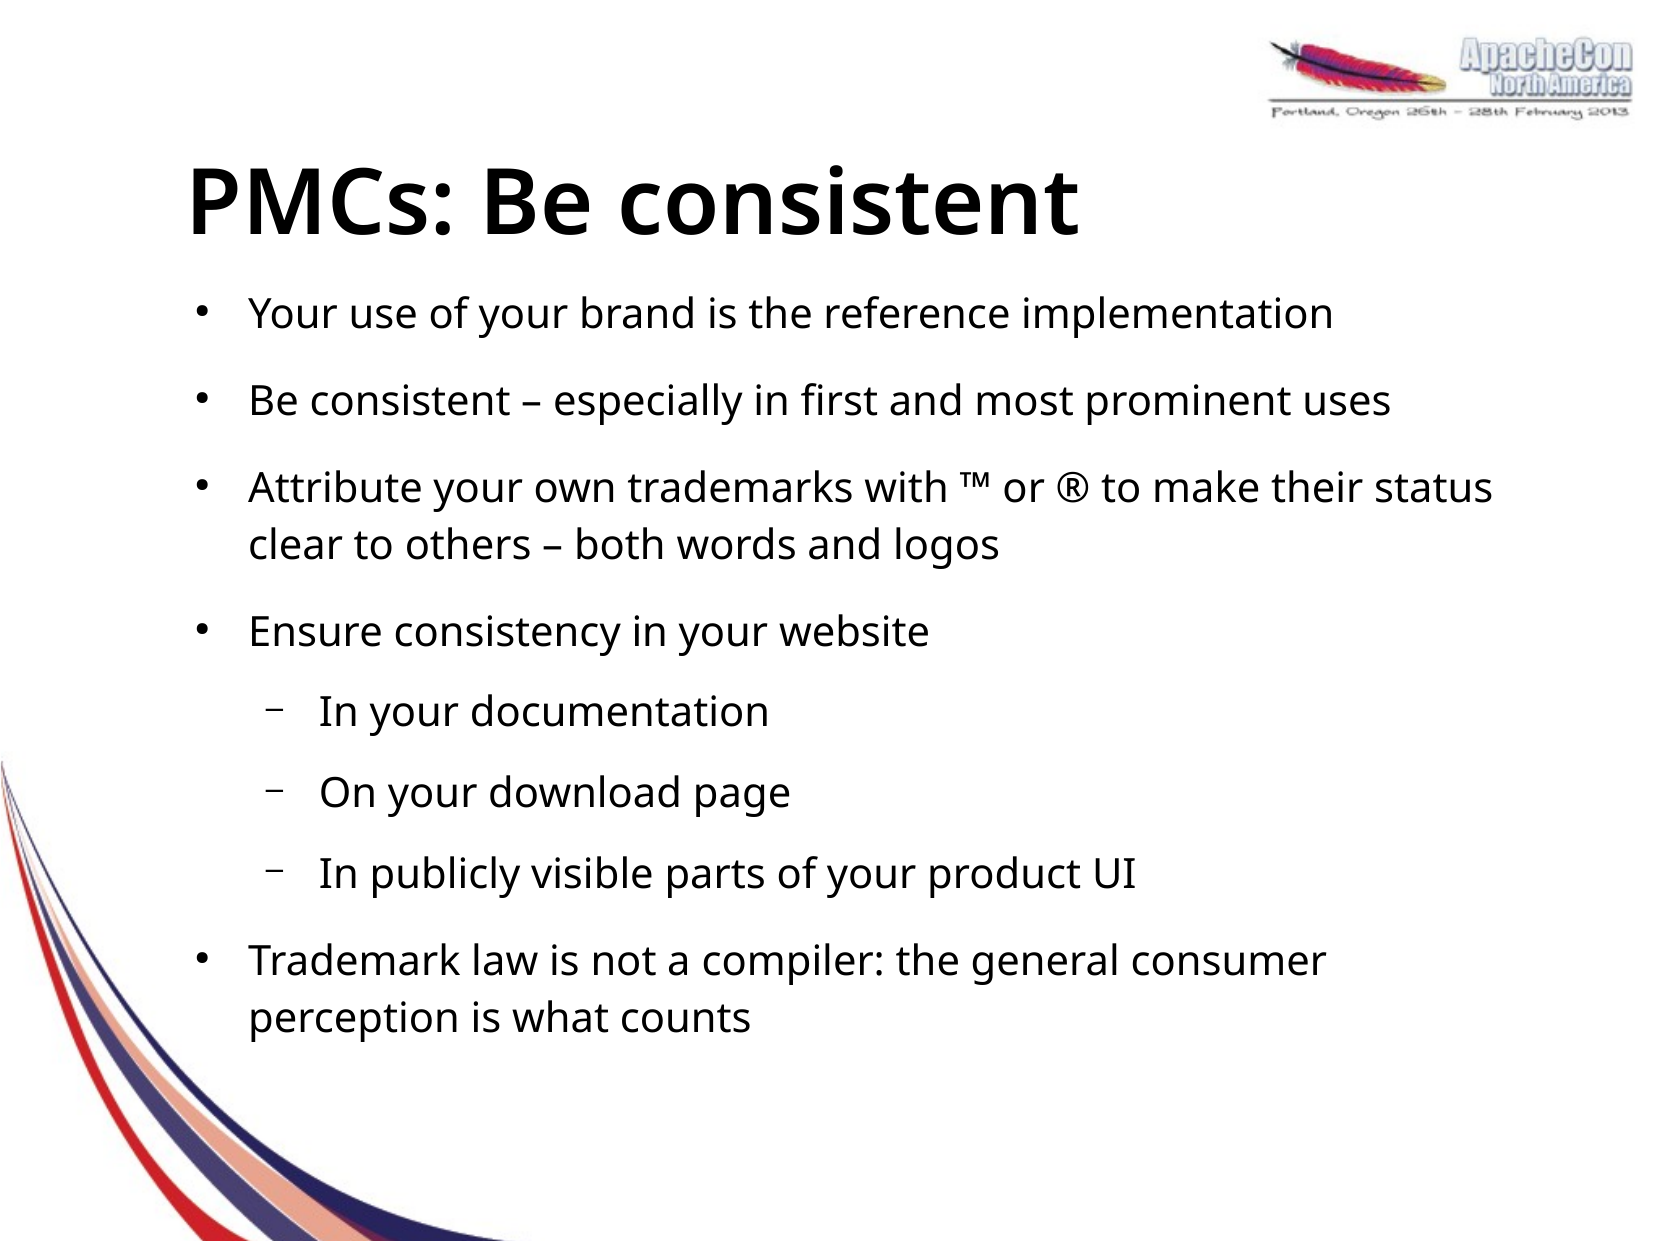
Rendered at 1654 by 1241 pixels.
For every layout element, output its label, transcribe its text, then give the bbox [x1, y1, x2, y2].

title PMCs: Be consistent [177, 134, 1536, 262]
picture [0, 0, 1654, 1241]
list Your use of your brand is the reference implementation Be consistent – especially in first and most prominent uses Attribute your own trademarks with ™ or ® to make their status clear to others – both words and logos Ensure consistency in your website In your documentation On your download page In publicly visible parts of your product UI Trademark law is not a compiler: the general consumer perception is what counts [177, 283, 1536, 1043]
